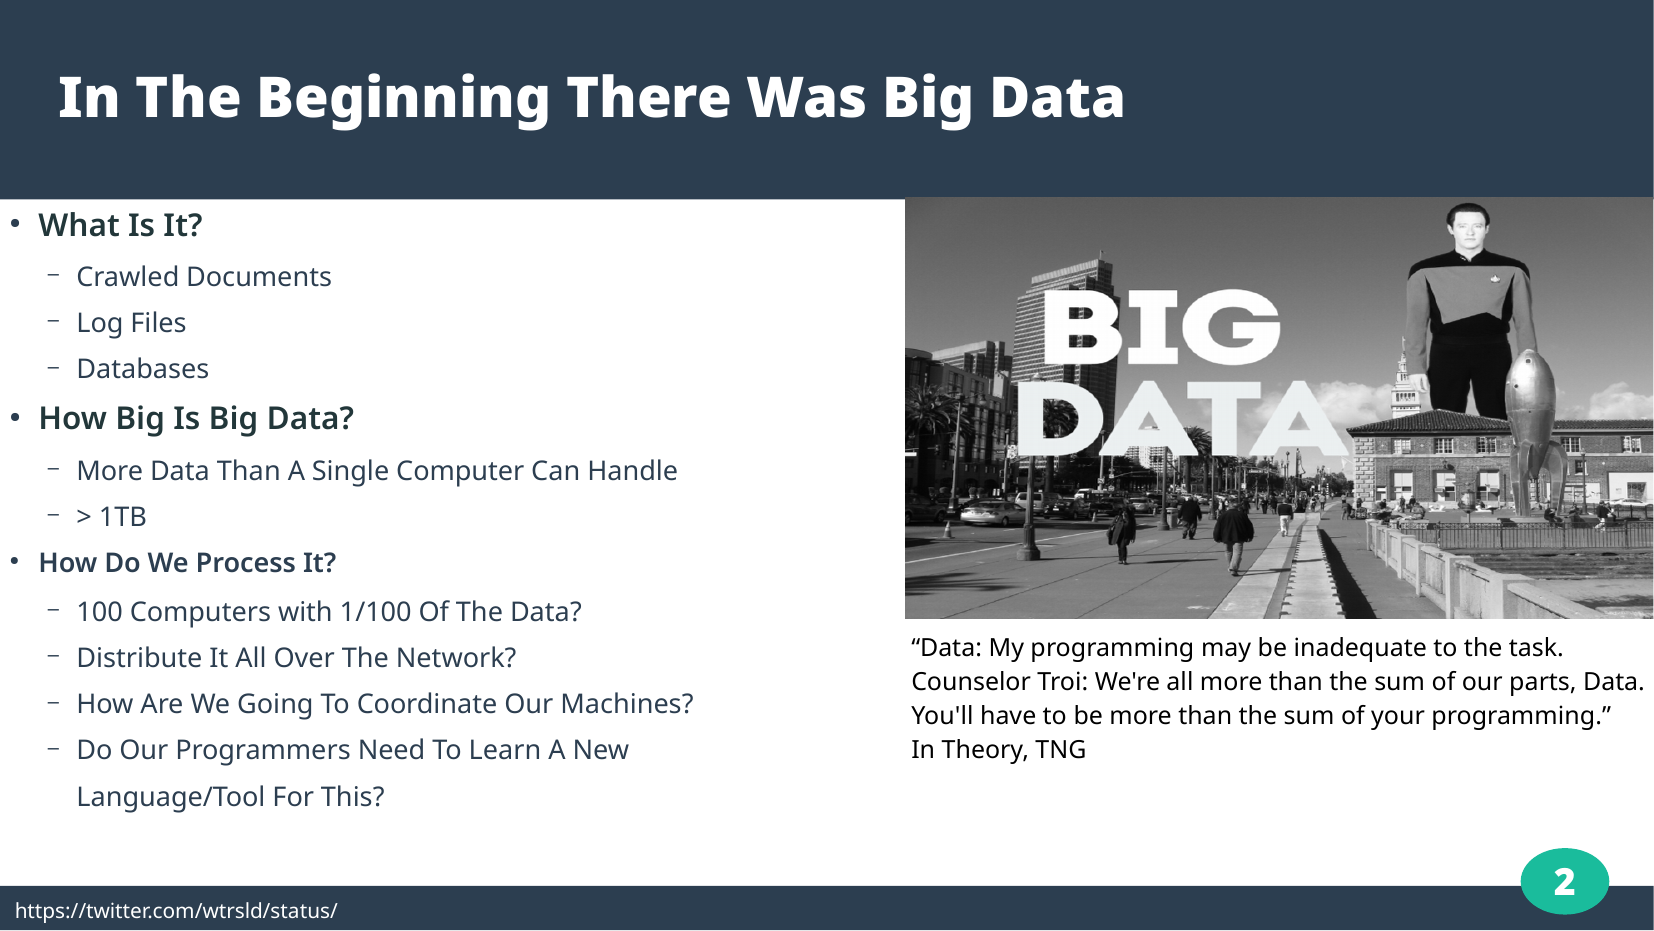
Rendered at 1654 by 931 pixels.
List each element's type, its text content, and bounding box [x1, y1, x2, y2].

title In The Beginning There Was Big Data [59, 37, 1595, 155]
text_box “Data: My programming may be inadequate to the task. Counselor Troi: We're all more than the sum of our parts, Data. You'll have to be more than the sum of your programming.” In Theory, TNG [896, 622, 1654, 765]
picture [905, 197, 1654, 619]
list What Is It? Crawled Documents Log Files Databases How Big Is Big Data? More Data Than A Single Computer Can Handle > 1TB How Do We Process It? 100 Computers with 1/100 Of The Data? Distribute It All Over The Network? How Are We Going To Coordinate Our Machines? Do Our Programmers Need To Learn A New Language/Tool For This? [0, 202, 1546, 823]
text_box https://twitter.com/wtrsld/status/424272437929205760 [0, 888, 511, 931]
